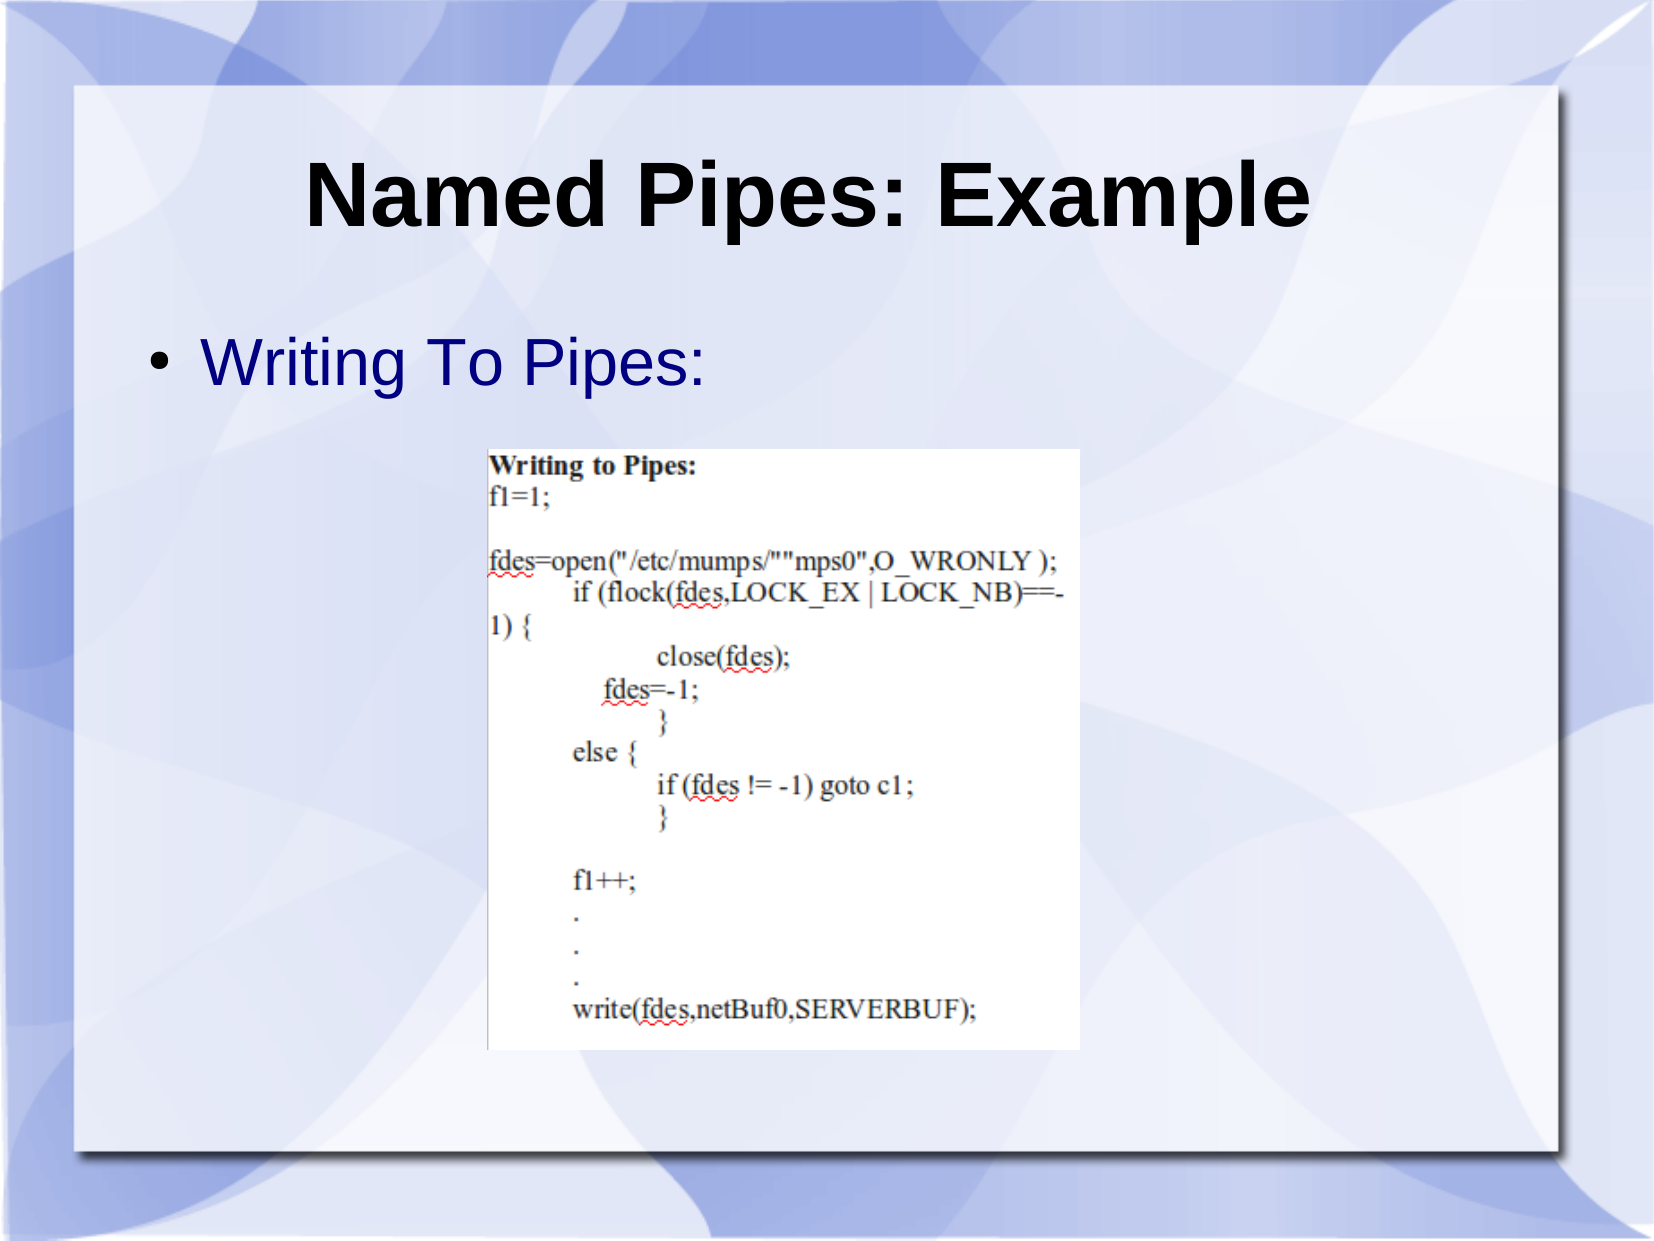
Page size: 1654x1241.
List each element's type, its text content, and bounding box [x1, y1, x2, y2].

picture [0, 0, 1654, 1241]
list Writing To Pipes: [129, 324, 1489, 960]
title Named Pipes: Example [82, 98, 1536, 291]
